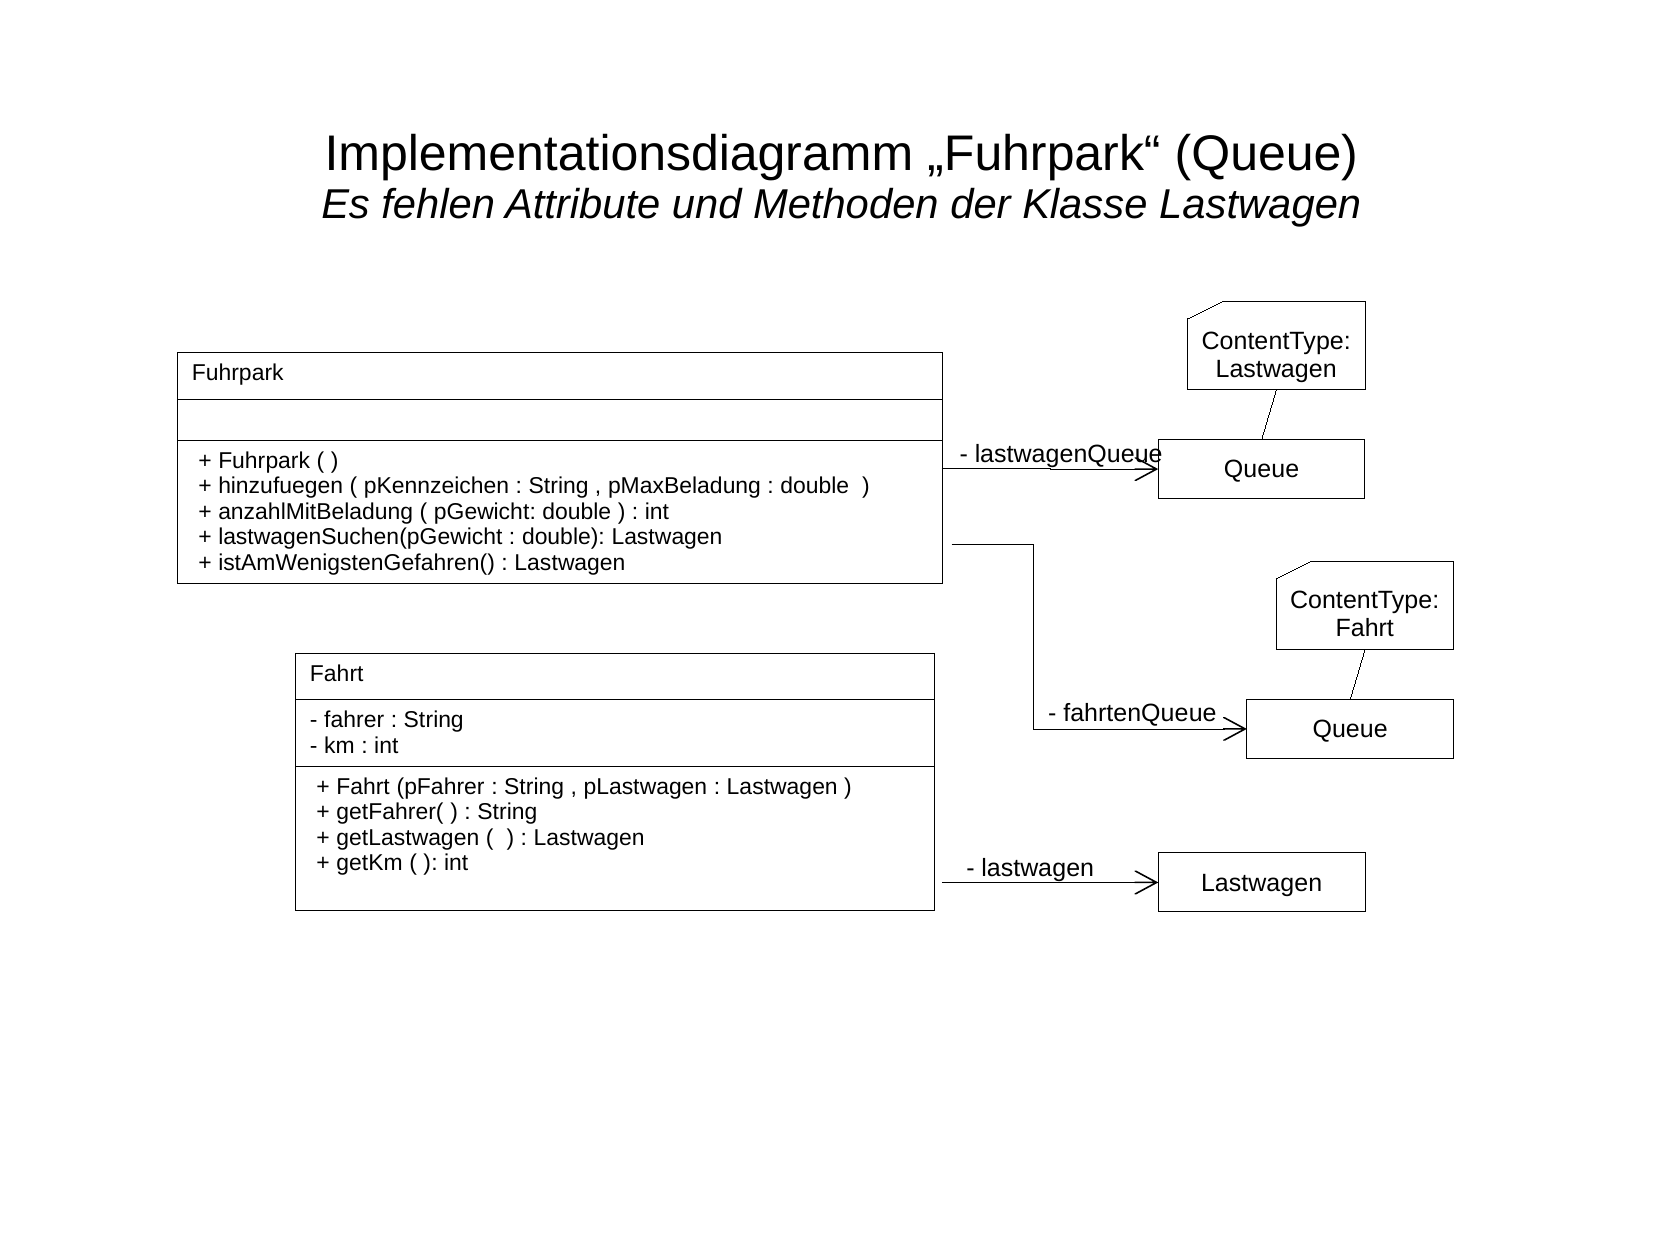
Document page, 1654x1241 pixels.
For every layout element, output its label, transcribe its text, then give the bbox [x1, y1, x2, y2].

text_box - fahrtenQueue [1033, 690, 1270, 790]
text_box Implementationsdiagramm „Fuhrpark“ (Queue) Es fehlen Attribute und Methoden der Klasse Lastwagen [236, 118, 1447, 236]
text_box ContentType: Lastwagen [1187, 301, 1366, 390]
table_cell + Fuhrpark ( ) + hinzufuegen ( pKennzeichen : String , pMaxBeladung : double ) + anzahlMitBeladung ( pGewicht: double ) : int + lastwagenSuchen(pGewicht : double): Lastwagen + istAmWenigstenGefahren() : Lastwagen [178, 441, 942, 583]
table_header Fuhrpark [178, 353, 942, 399]
text_box - lastwagen [951, 846, 1188, 945]
text_box - lastwagenQueue [944, 432, 1182, 532]
table_cell [178, 400, 942, 440]
text_box ContentType: Fahrt [1276, 561, 1454, 650]
table_header Fahrt [296, 654, 934, 699]
table_cell + Fahrt (pFahrer : String , pLastwagen : Lastwagen ) + getFahrer( ) : String + getLastwagen ( ) : Lastwagen + getKm ( ): int [296, 767, 934, 910]
text_box Lastwagen [1188, 852, 1366, 912]
table_cell - fahrer : String - km : int [296, 700, 934, 766]
text_box Queue [1182, 439, 1365, 499]
text_box Queue [1270, 699, 1454, 759]
